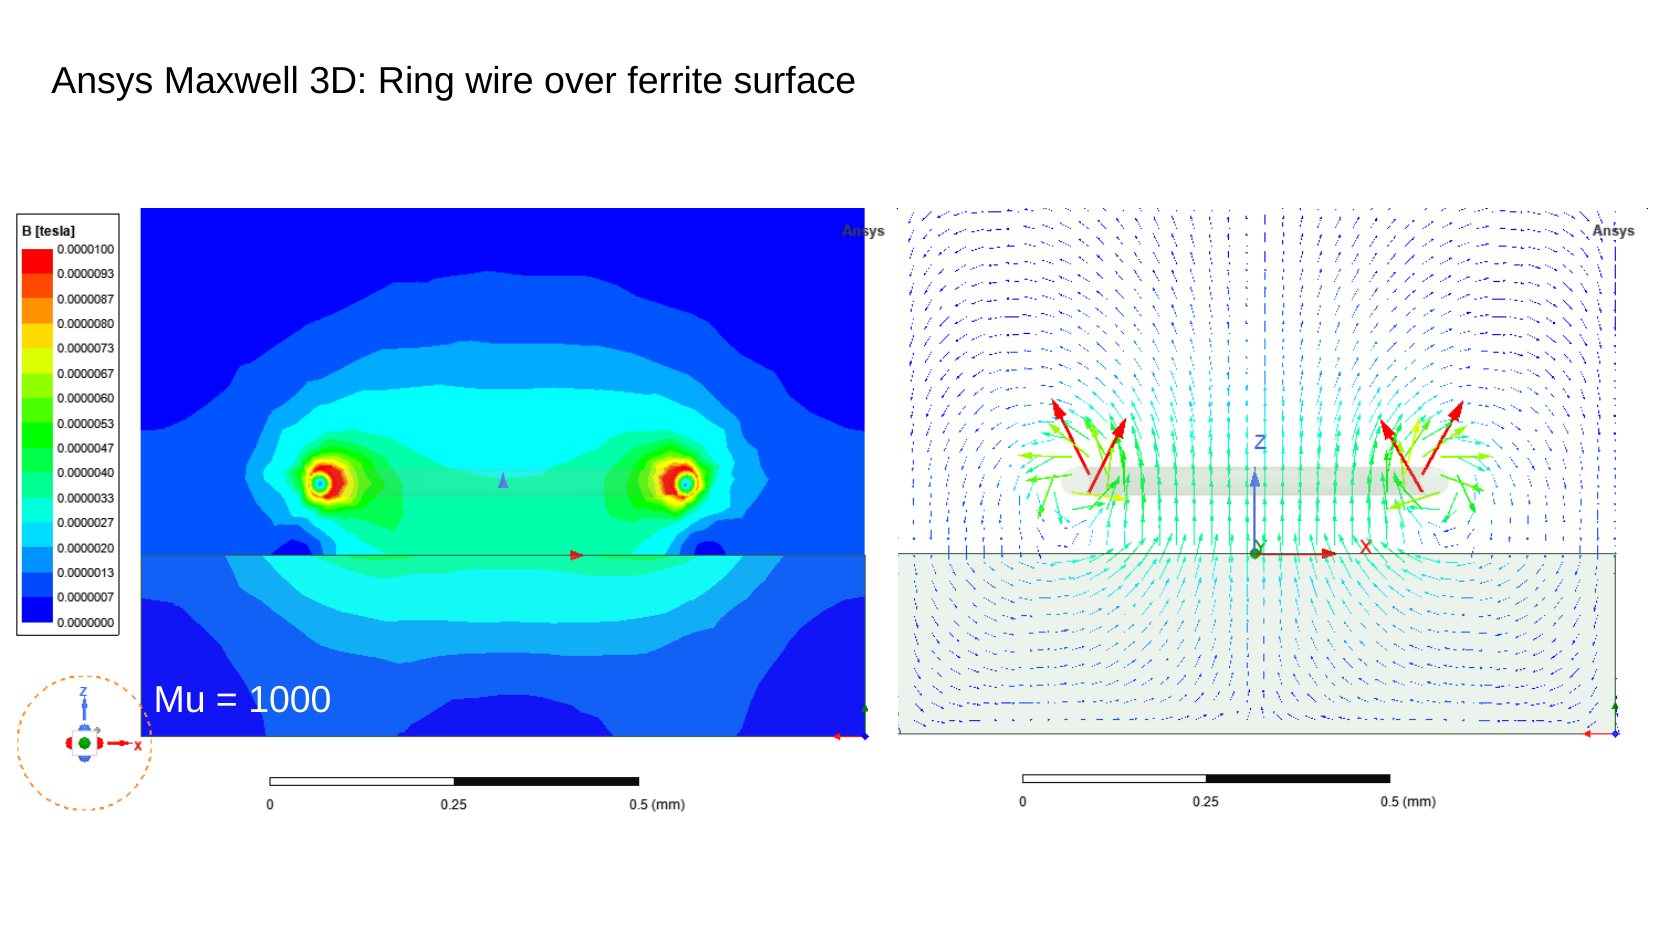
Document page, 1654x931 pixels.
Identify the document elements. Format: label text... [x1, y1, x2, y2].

picture [13, 208, 1648, 816]
text_box Mu = 1000 [138, 671, 347, 729]
text_box Ansys Maxwell 3D: Ring wire over ferrite surface [36, 52, 872, 110]
